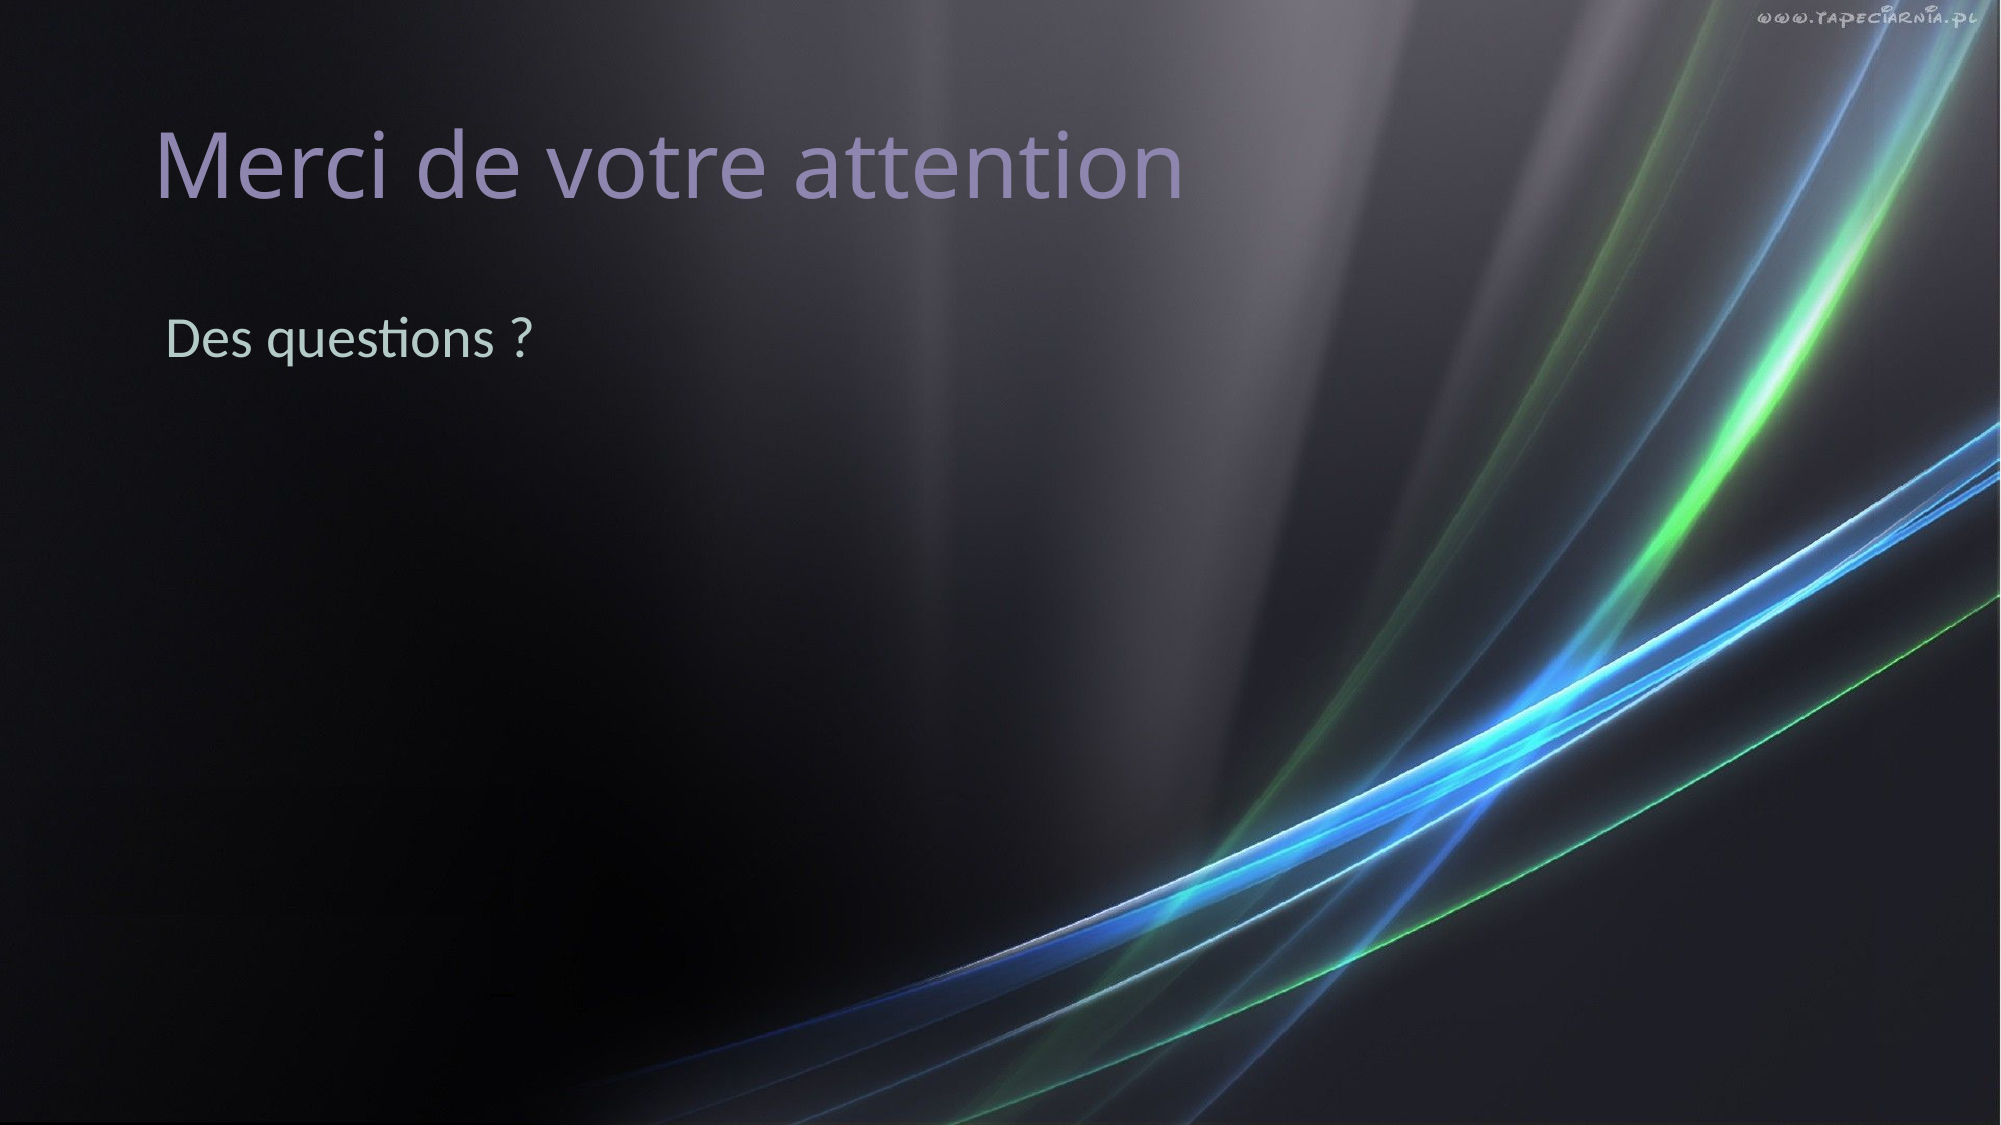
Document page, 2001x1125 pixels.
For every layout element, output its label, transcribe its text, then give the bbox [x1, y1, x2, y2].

list Des questions ? [137, 299, 1863, 1014]
title Merci de votre attention [137, 59, 1863, 278]
picture [0, 0, 2001, 1125]
